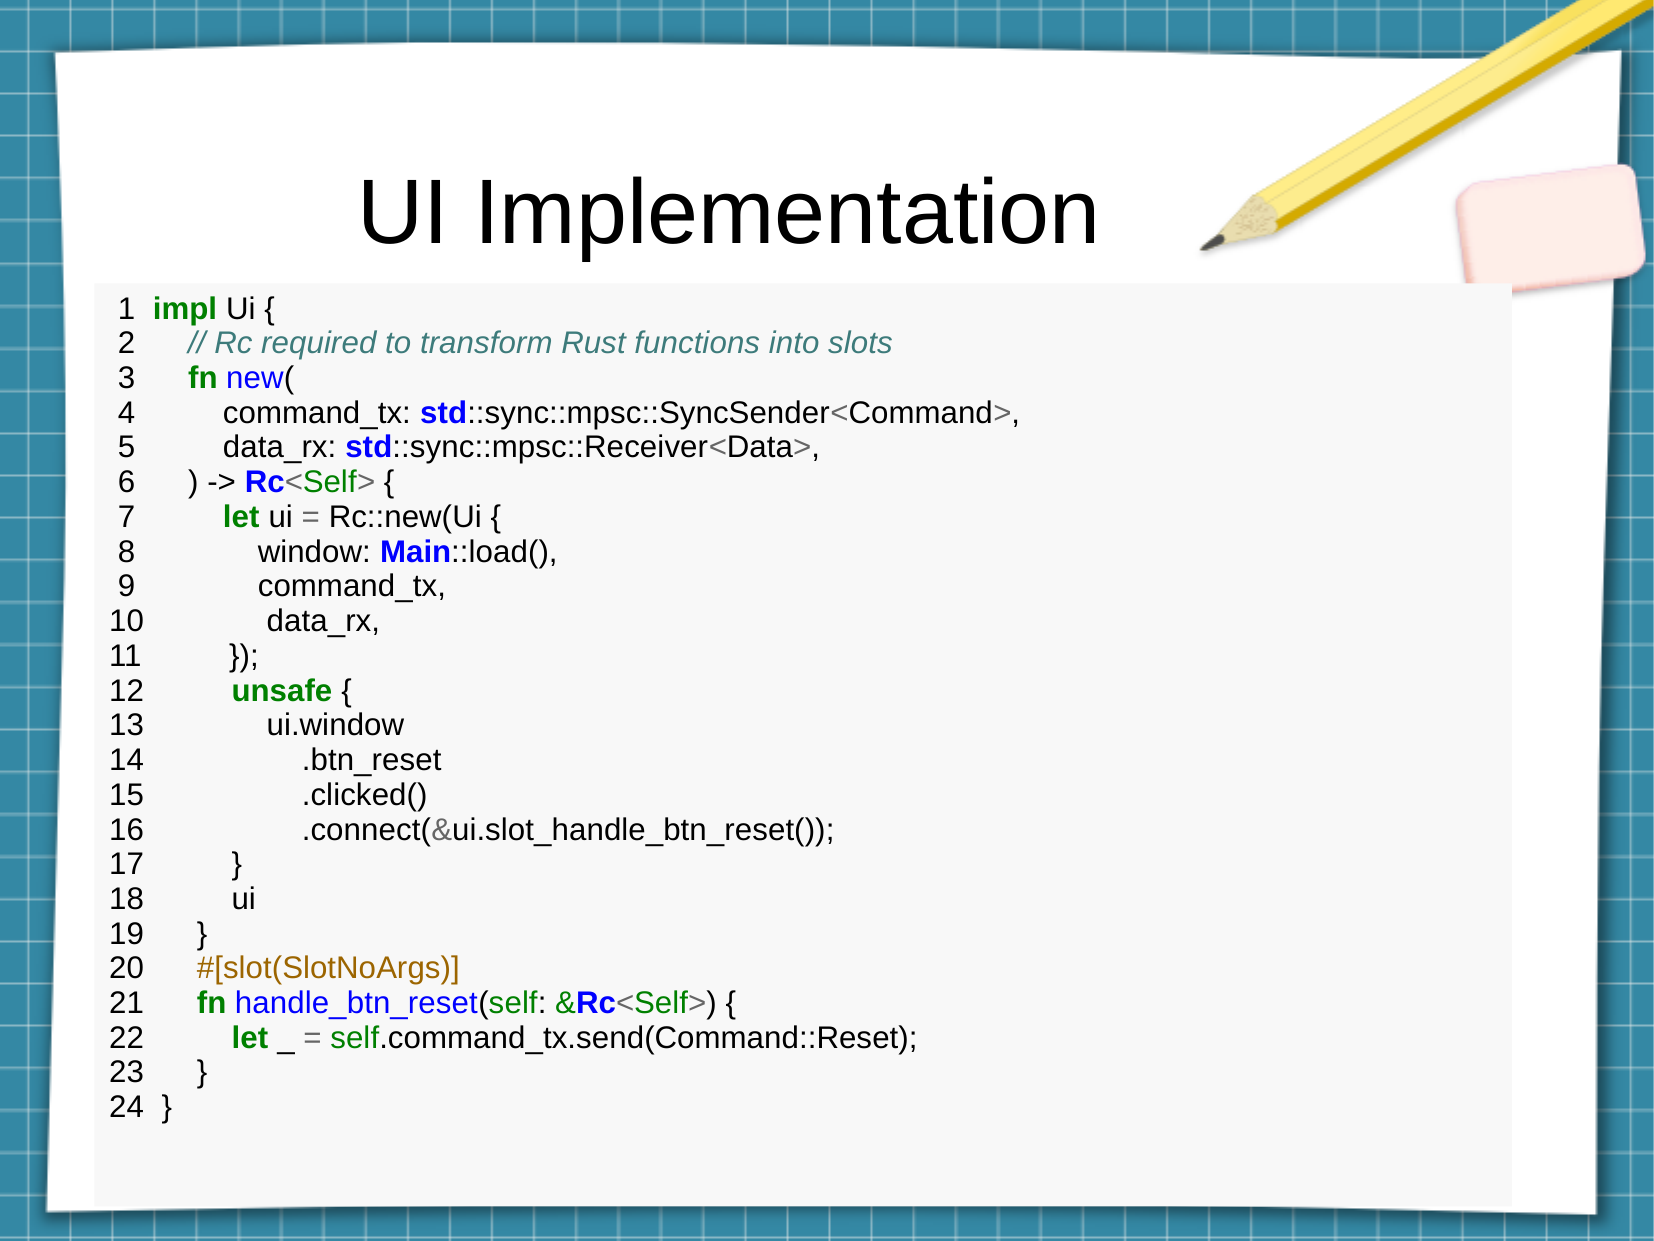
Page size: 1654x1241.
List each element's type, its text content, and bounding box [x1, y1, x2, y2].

picture [0, 0, 1654, 1241]
text_box UI Implementation [342, 153, 1347, 271]
text_box 1 impl Ui { 2 // Rc required to transform Rust functions into slots 3 fn new( 4 command_tx: std::sync::mpsc::SyncSender<Command>, 5 data_rx: std::sync::mpsc::Receiver<Data>, 6 ) -> Rc<Self> { 7 let ui = Rc::new(Ui { 8 window: Main::load(), 9 command_tx, 10 data_rx, 11 }); 12 unsafe { 13 ui.window 14 .btn_reset 15 .clicked() 16 .connect(&ui.slot_handle_btn_reset()); 17 } 18 ui 19 } 20 #[slot(SlotNoArgs)] 21 fn handle_btn_reset(self: &Rc<Self>) { 22 let _ = self.command_tx.send(Command::Reset); 23 } 24 } [94, 283, 1512, 1207]
